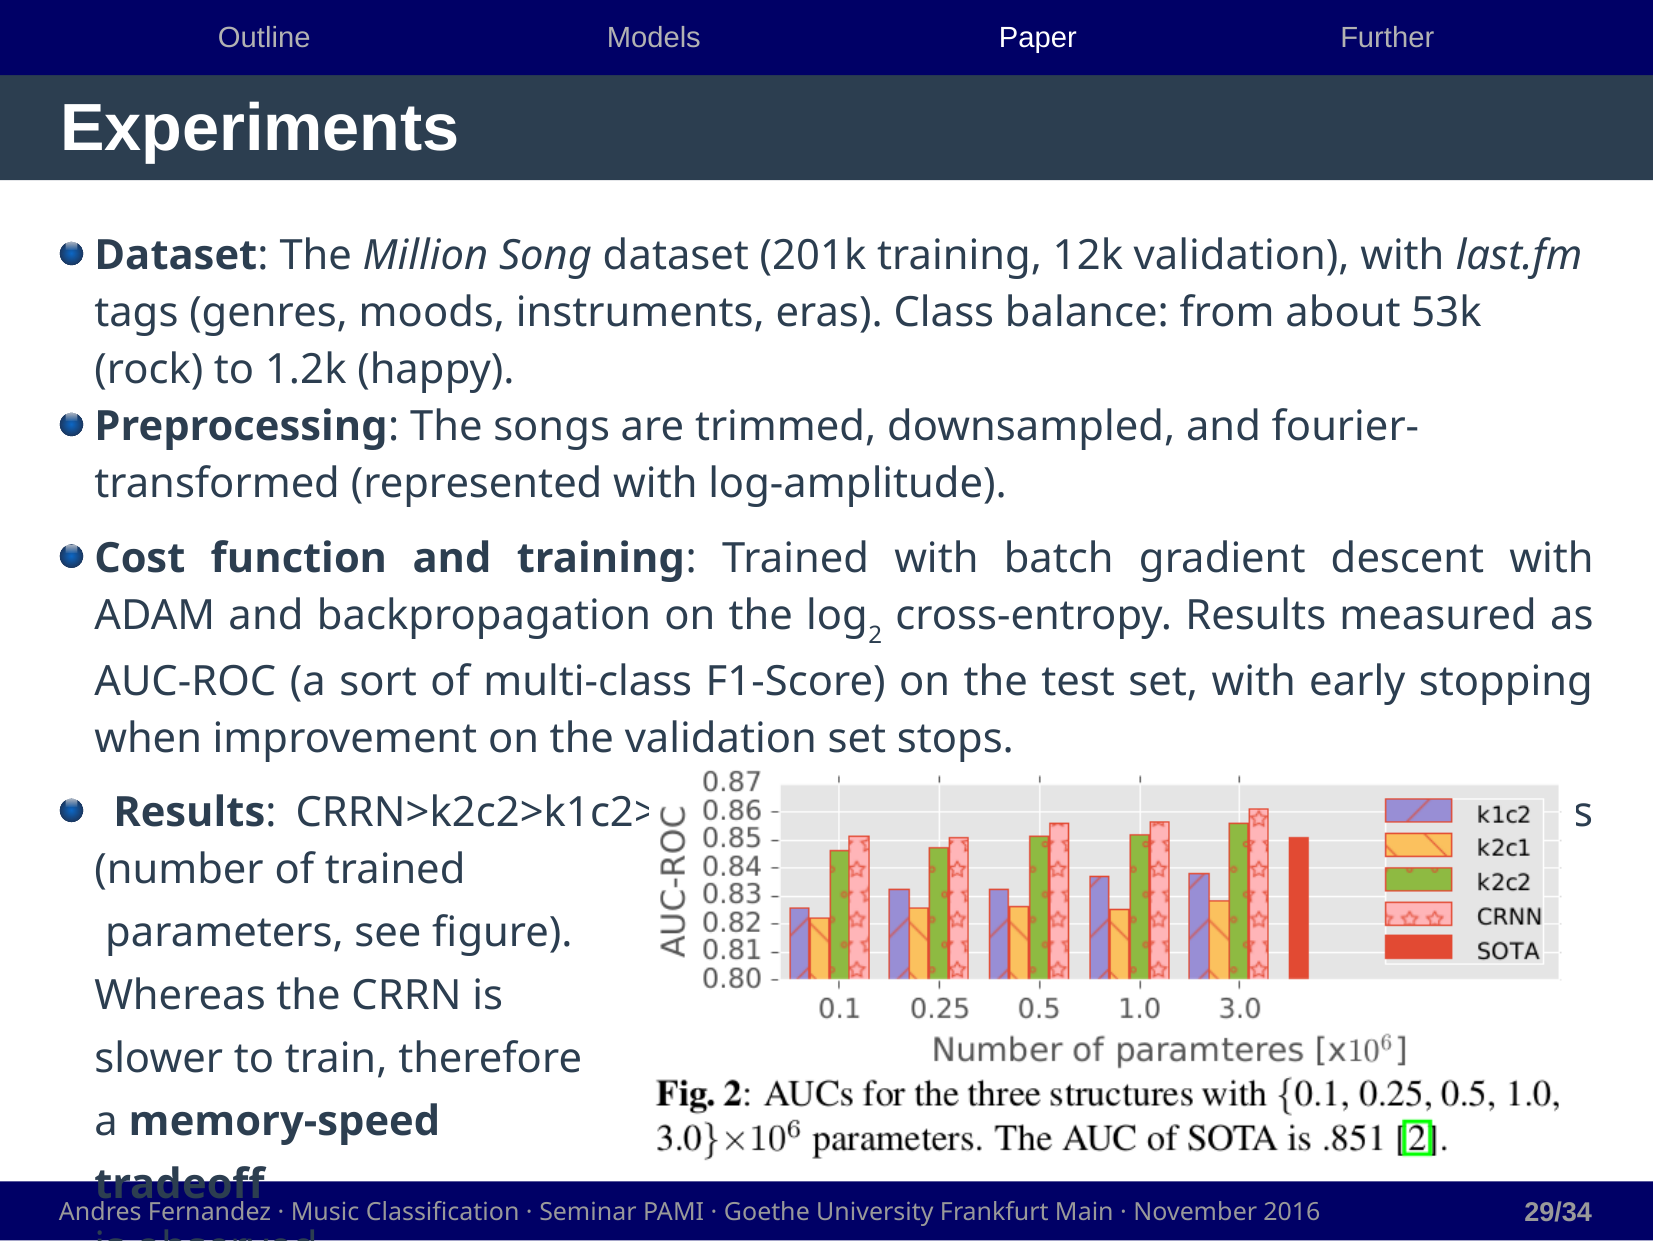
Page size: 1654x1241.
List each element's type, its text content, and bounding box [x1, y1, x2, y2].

text_box Outline Models Paper Further [0, 0, 1653, 76]
text_box [410, 499, 476, 571]
picture [649, 764, 1576, 1166]
text_box [370, 1106, 436, 1177]
subtitle Dataset: The Million Song dataset (201k training, 12k validation), with last.fm tags (genres, moods, instruments, eras). Class balance: from about 53k (rock) to 1.2k (happy). Preprocessing: The songs are trimmed, downsampled, and fourier-transformed (represented with log-amplitude). Cost function and training: Trained with batch gradient descent with ADAM and backpropagation on the log2 cross-entropy. Results measured as AUC-ROC (a sort of multi-class F1-Score) on the test set, with early stopping when improvement on the validation set stops. Results: CRRN>k2c2>k1c2>k2c1 consistently, for all different model sizes (number of trained parameters, see figure). Whereas the CRRN is slower to train, therefore a memory-speed tradeoff is observed. [58, 225, 1594, 1241]
title Experiments [59, 76, 1594, 181]
